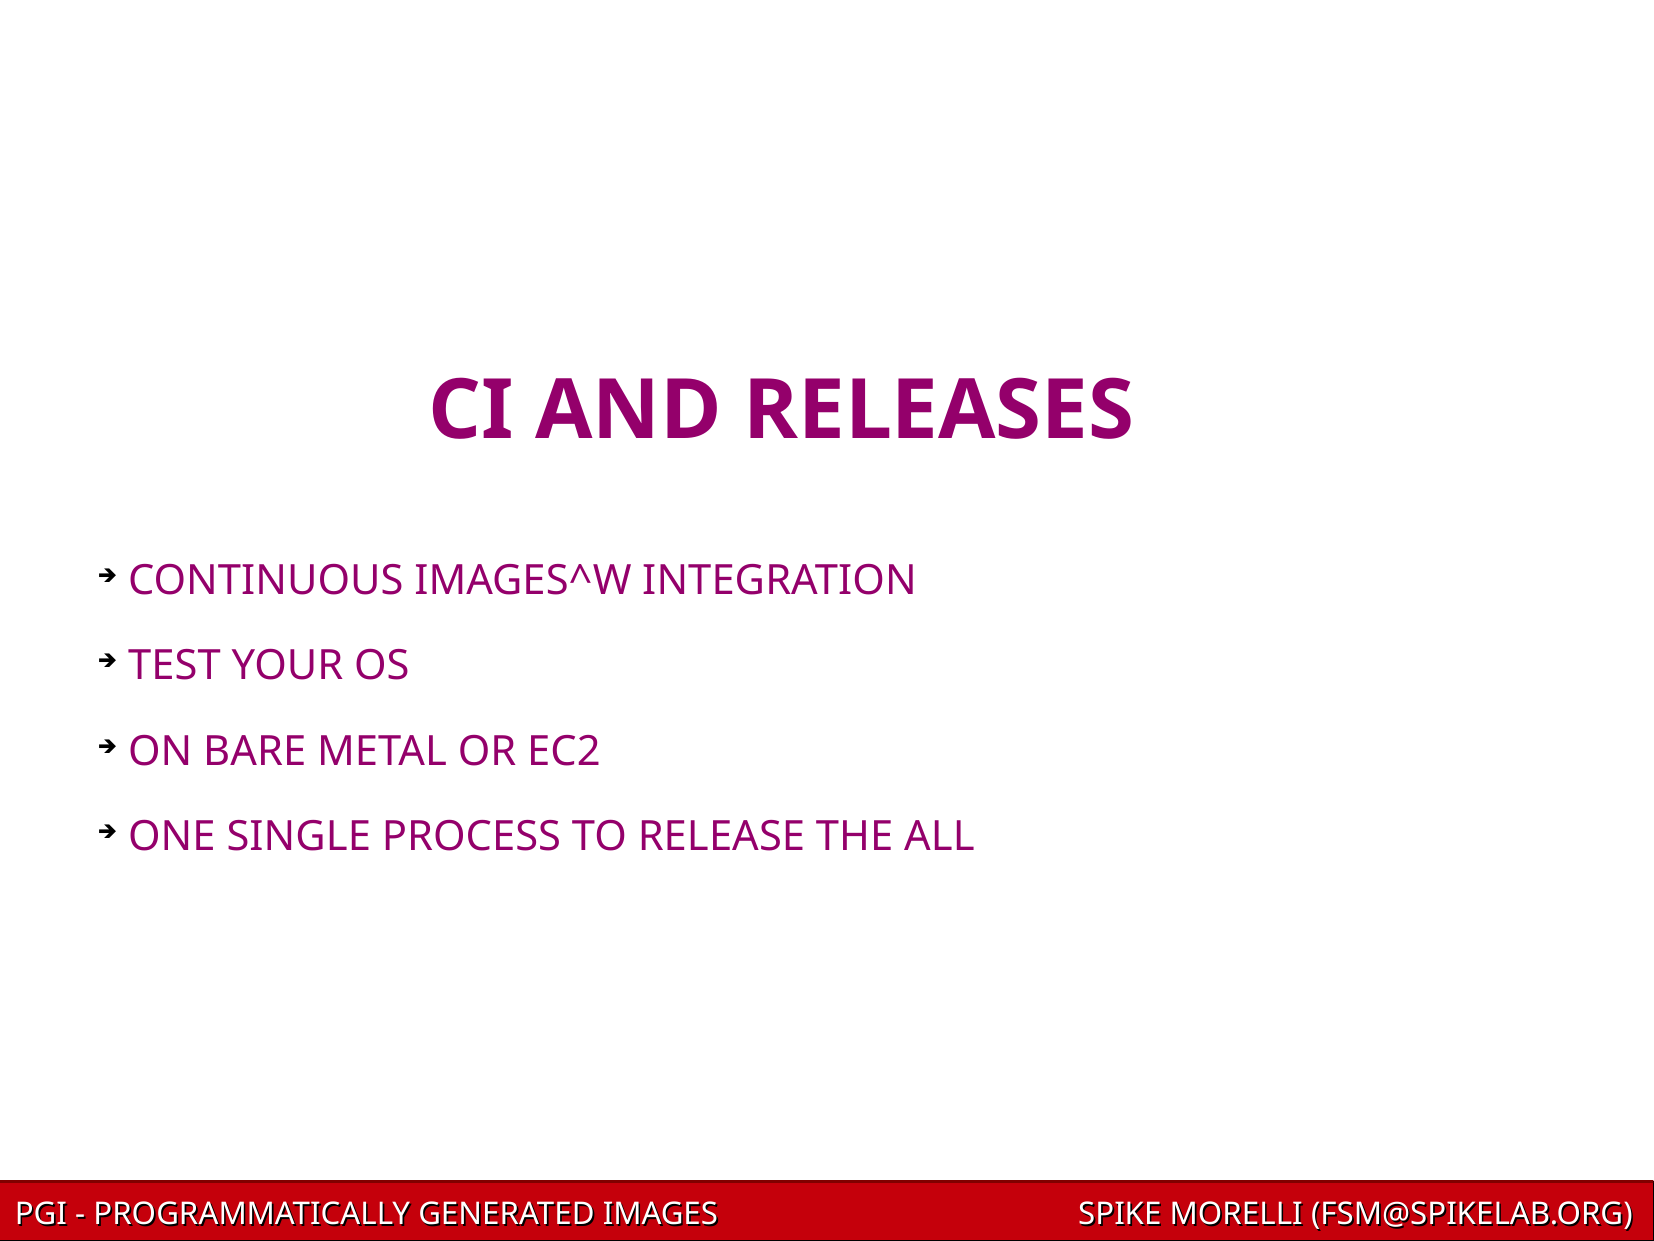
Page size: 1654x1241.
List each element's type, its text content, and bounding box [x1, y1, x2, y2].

text_box CONTINUOUS IMAGES^W INTEGRATION TEST YOUR OS ON BARE METAL OR EC2 ONE SINGLE PROCESS TO RELEASE THE ALL [82, 513, 1619, 1164]
text_box PGI - PROGRAMMATICALLY GENERATED IMAGES [0, 1184, 722, 1235]
text_box SPIKE MORELLI (FSM@SPIKELAB.ORG) [1063, 1184, 1643, 1235]
text_box CI AND RELEASES [413, 342, 1160, 451]
text_box [0, 1183, 1654, 1241]
